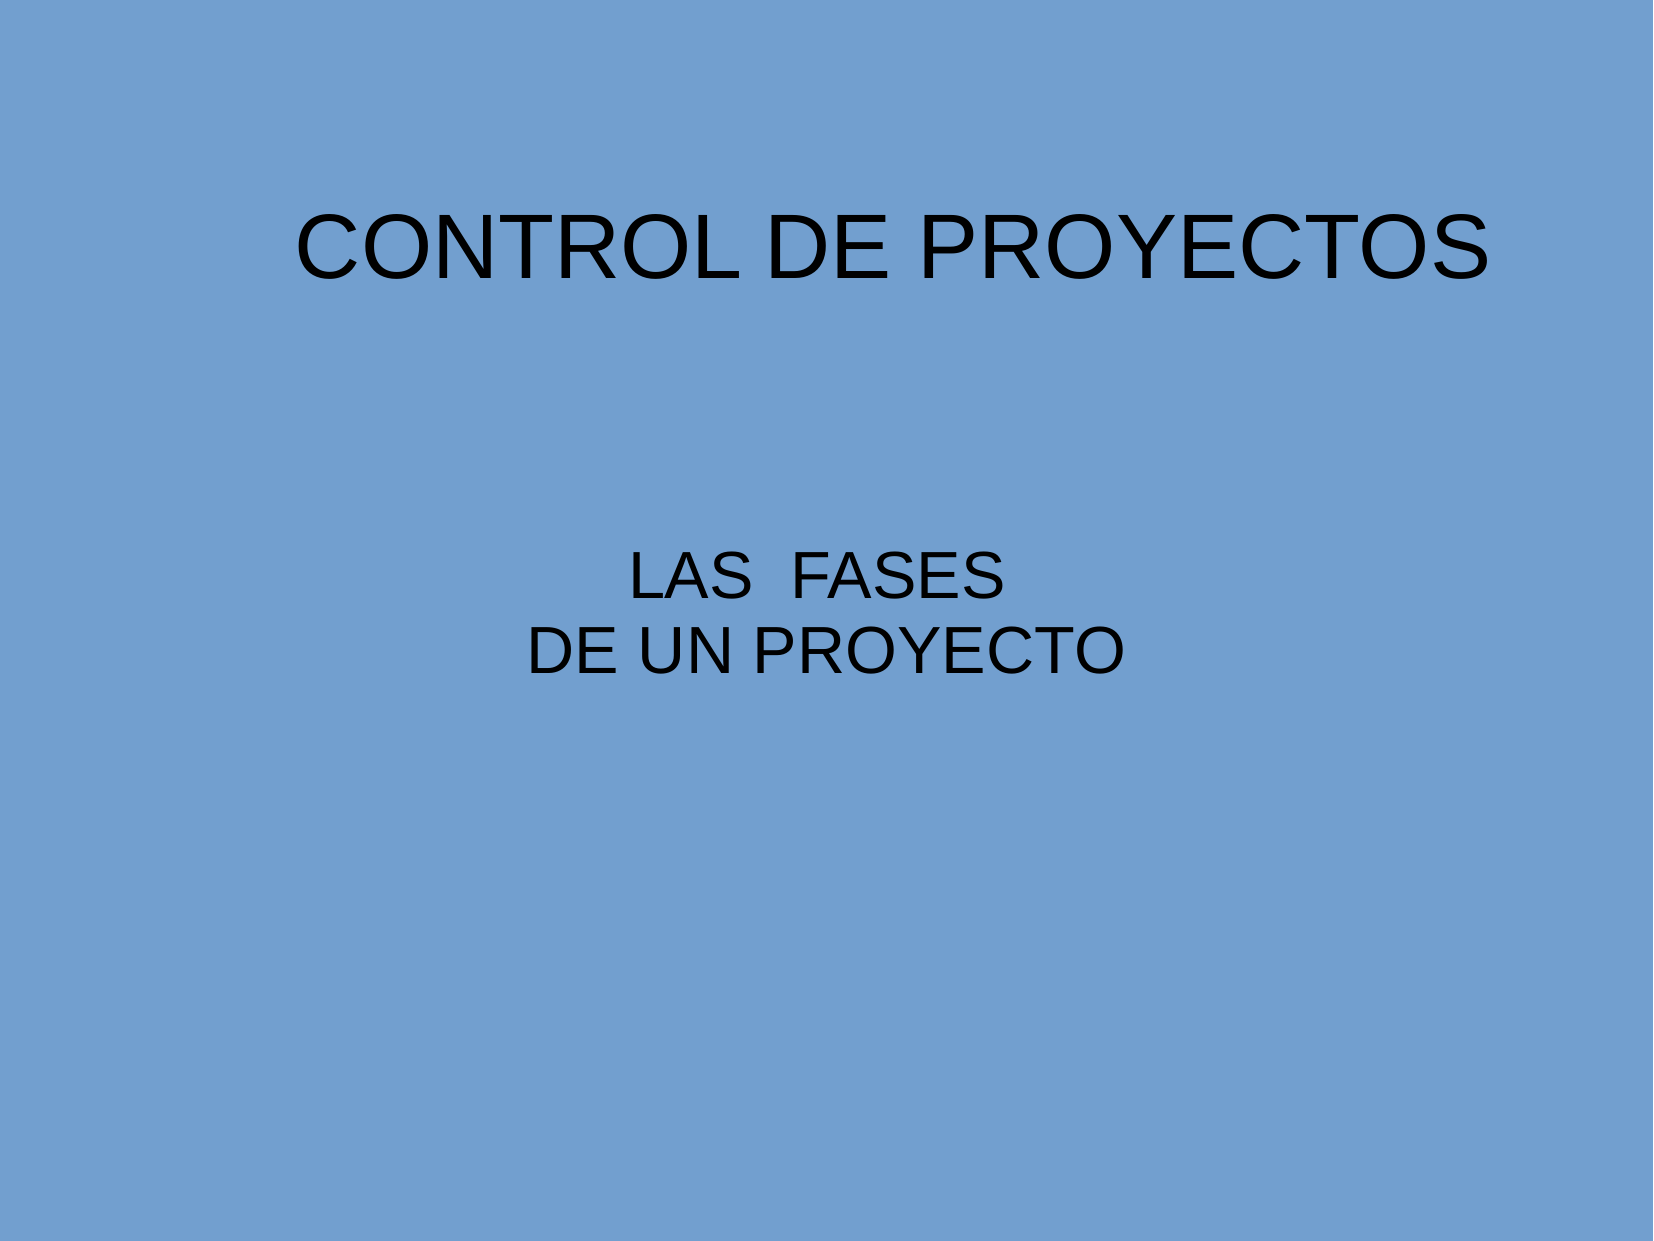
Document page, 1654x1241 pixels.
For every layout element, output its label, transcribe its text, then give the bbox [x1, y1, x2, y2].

title CONTROL DE PROYECTOS [150, 195, 1638, 403]
subtitle LAS FASES DE UN PROYECTO [82, 290, 1571, 1010]
